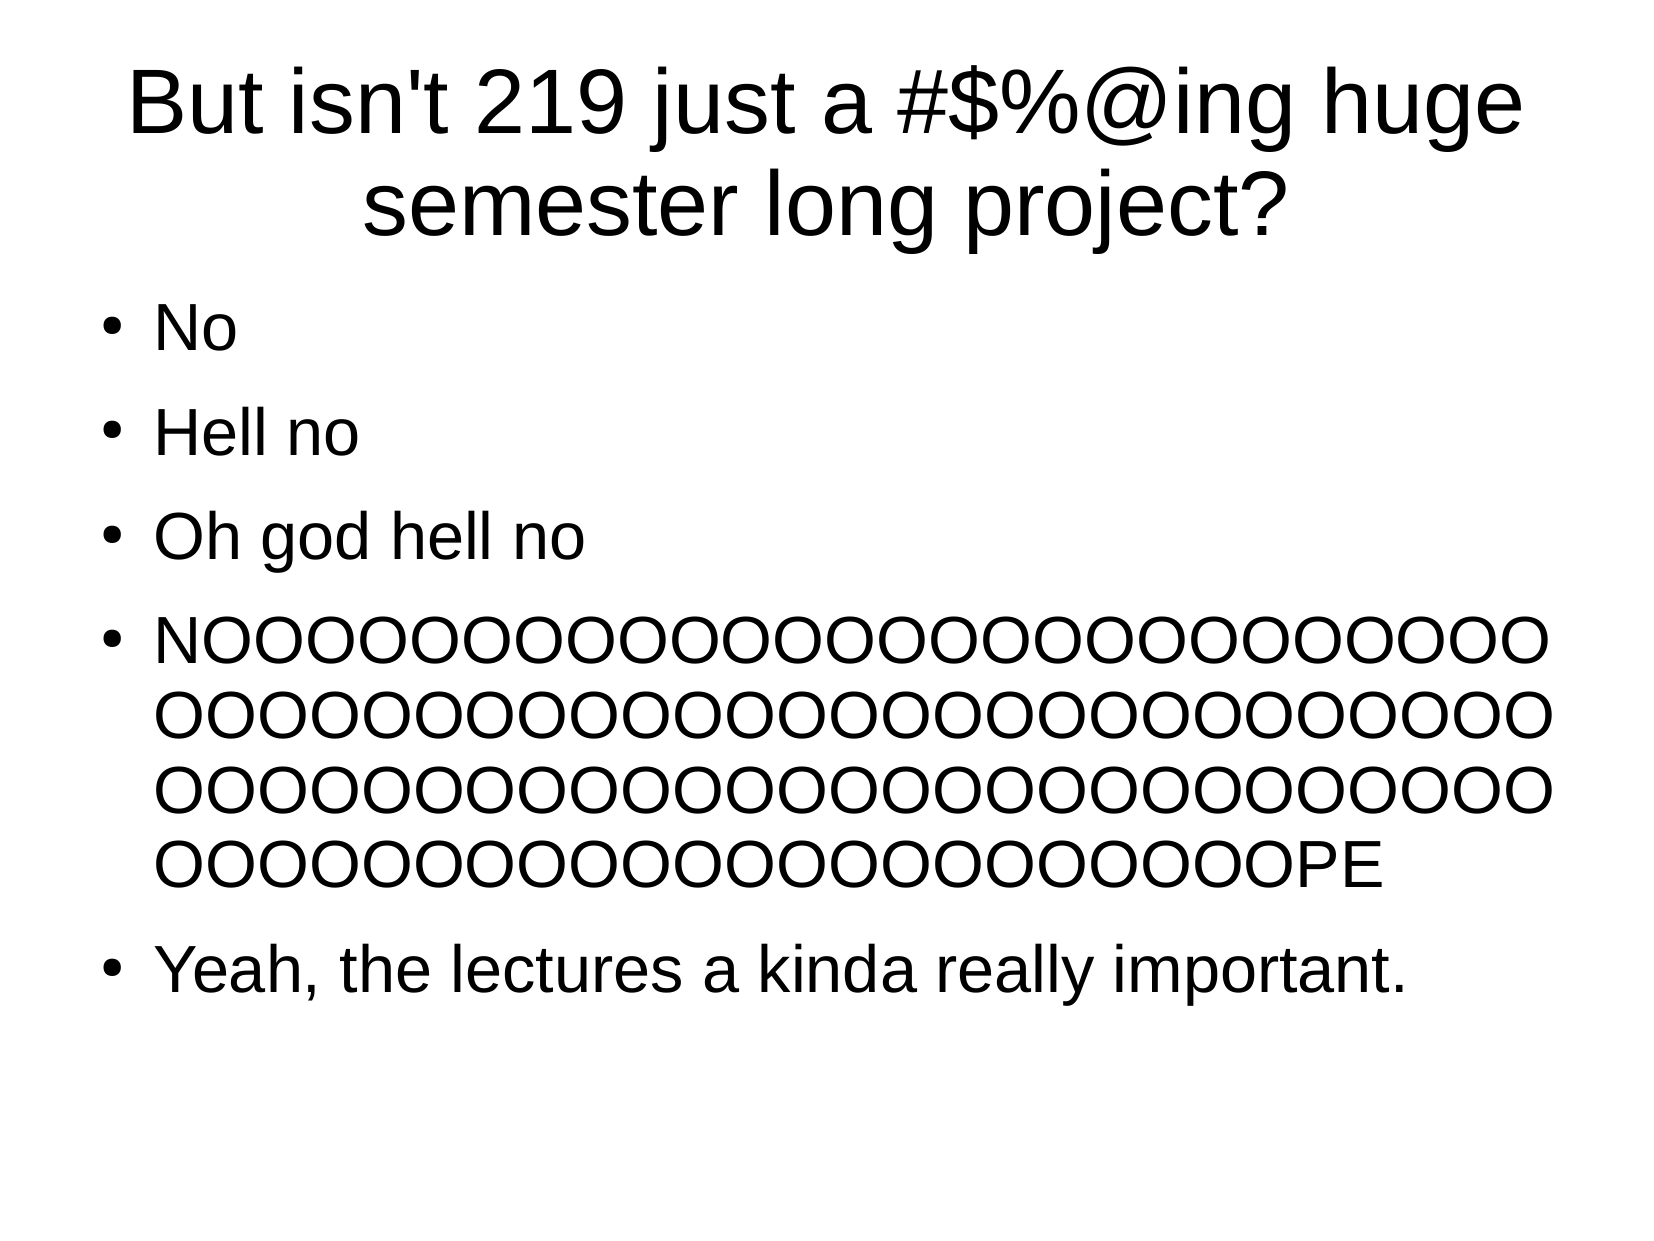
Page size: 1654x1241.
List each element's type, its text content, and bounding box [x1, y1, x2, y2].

list No Hell no Oh god hell no NOOOOOOOOOOOOOOOOOOOOOOOOOOOOOOOOOOOOOOOOOOOOOOOOOOOOOOOOOOOOOOOOOOOOOOOOOOOOOOOOOOOOOOOOOOOOOOOOOOOOOOPE Yeah, the lectures a kinda really important. [82, 290, 1571, 1010]
title But isn't 219 just a #$%@ing huge semester long project? [82, 49, 1571, 257]
